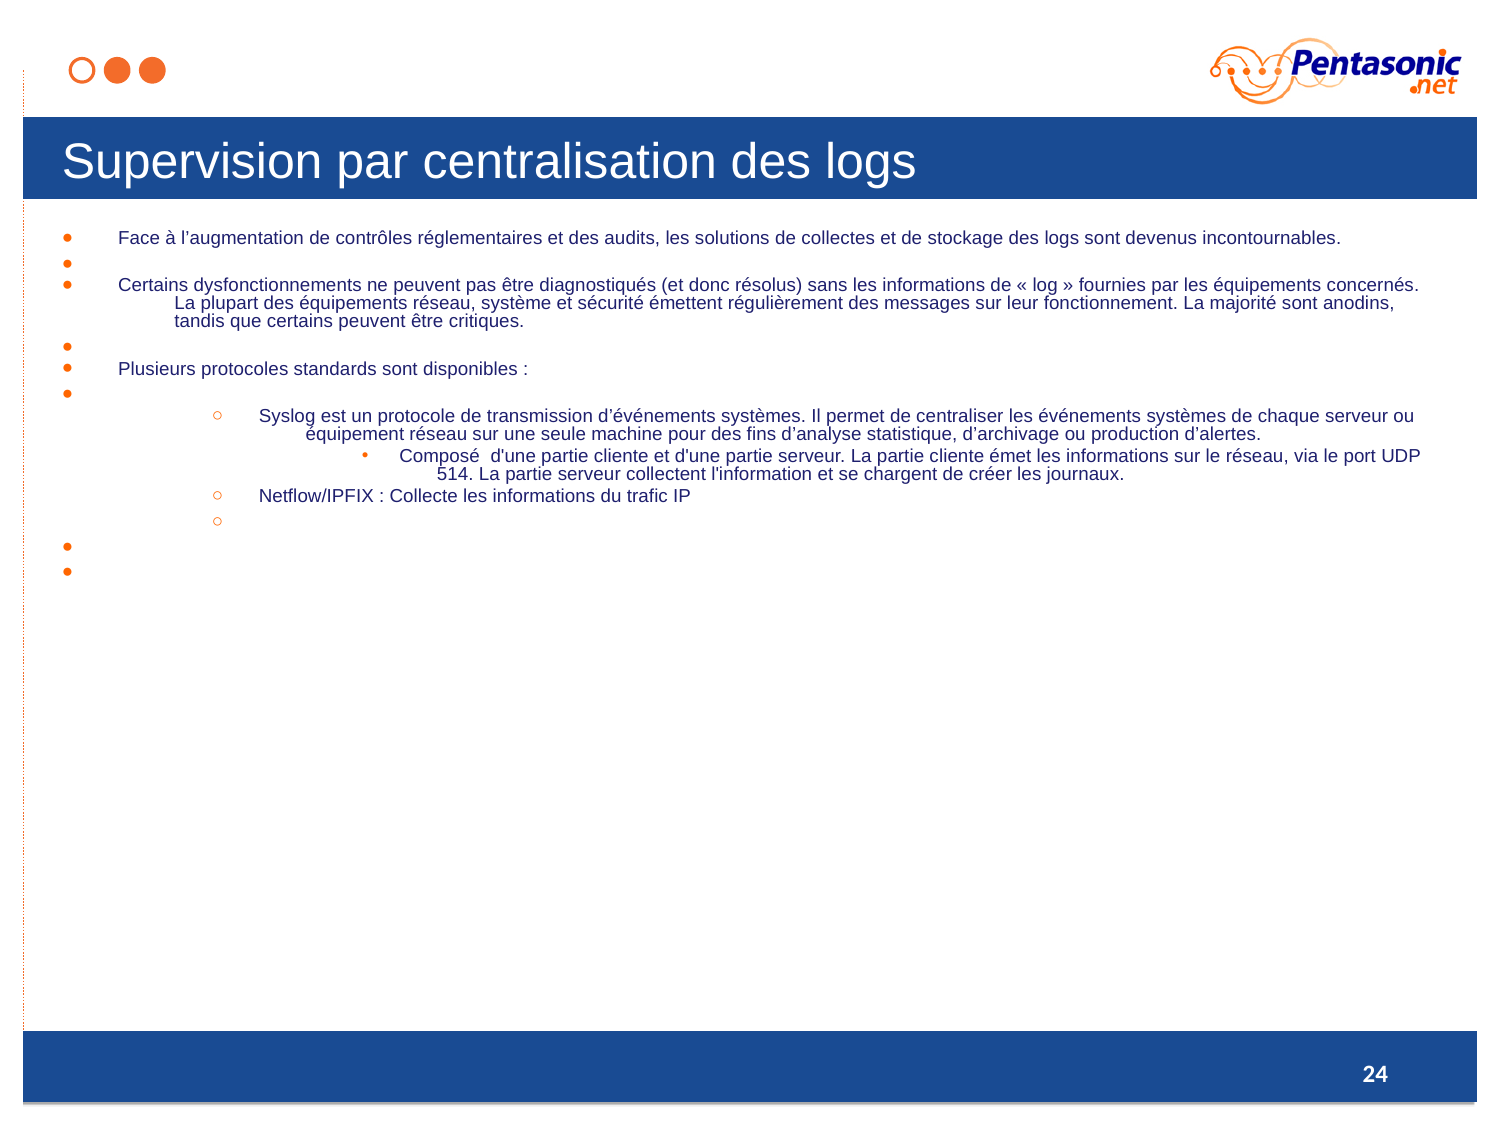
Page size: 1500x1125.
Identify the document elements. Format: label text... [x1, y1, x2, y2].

text_box 24 [1347, 1042, 1477, 1103]
title Supervision par centralisation des logs [46, 117, 1454, 200]
list Face à l’augmentation de contrôles réglementaires et des audits, les solutions de collectes et de stockage des logs sont devenus incontournables. Certains dysfonctionnements ne peuvent pas être diagnostiqués (et donc résolus) sans les informations de « log » fournies par les équipements concernés. La plupart des équipements réseau, système et sécurité émettent régulièrement des messages sur leur fonctionnement. La majorité sont anodins, tandis que certains peuvent être critiques. Plusieurs protocoles standards sont disponibles : Syslog est un protocole de transmission d’événements systèmes. Il permet de centraliser les événements systèmes de chaque serveur ou équipement réseau sur une seule machine pour des fins d’analyse statistique, d’archivage ou production d’alertes. Composé d'une partie cliente et d'une partie serveur. La partie cliente émet les informations sur le réseau, via le port UDP 514. La partie serveur collectent l'information et se chargent de créer les journaux. Netflow/IPFIX : Collecte les informations du trafic IP [46, 222, 1454, 1008]
